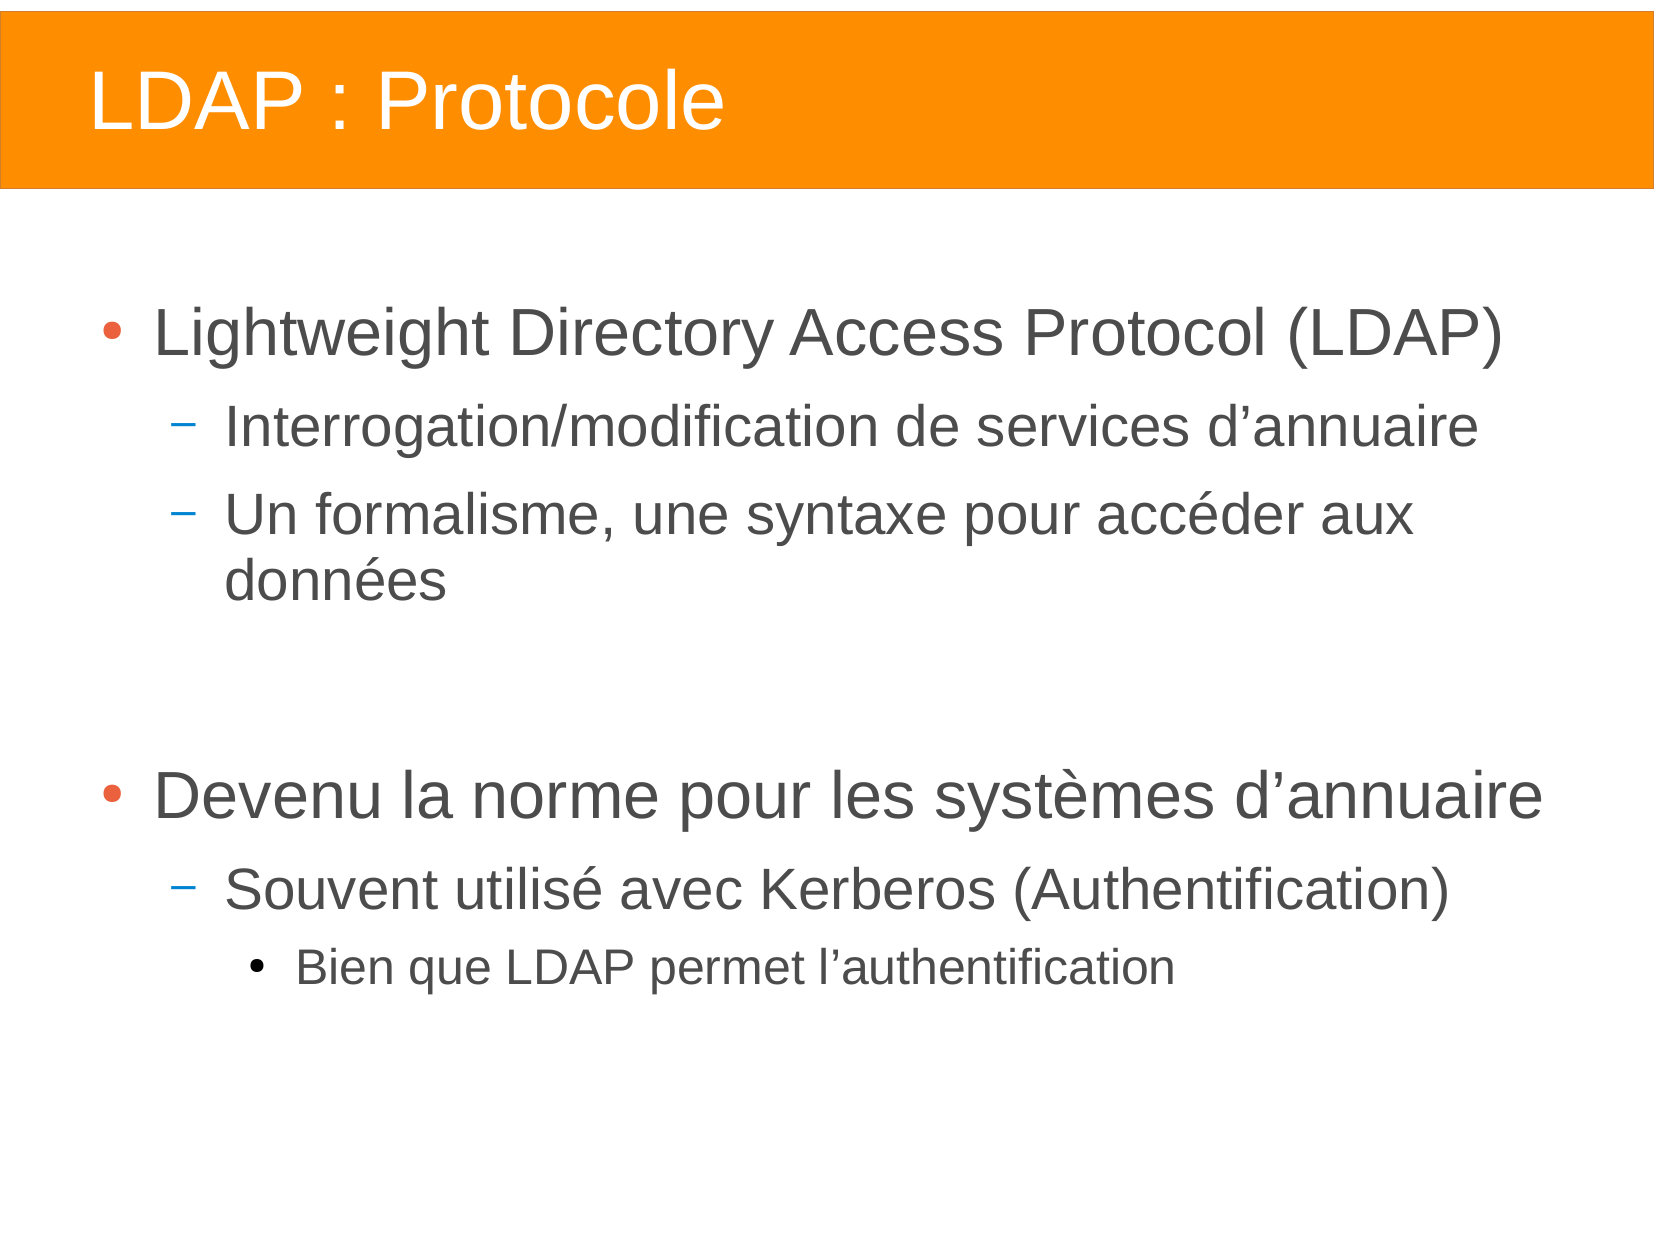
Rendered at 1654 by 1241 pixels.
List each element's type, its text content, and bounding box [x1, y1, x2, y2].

title LDAP : Protocole [0, 11, 1654, 189]
list Lightweight Directory Access Protocol (LDAP) Interrogation/modification de services d’annuaire Un formalisme, une syntaxe pour accéder aux données Devenu la norme pour les systèmes d’annuaire Souvent utilisé avec Kerberos (Authentification) Bien que LDAP permet l’authentification [82, 295, 1571, 1123]
